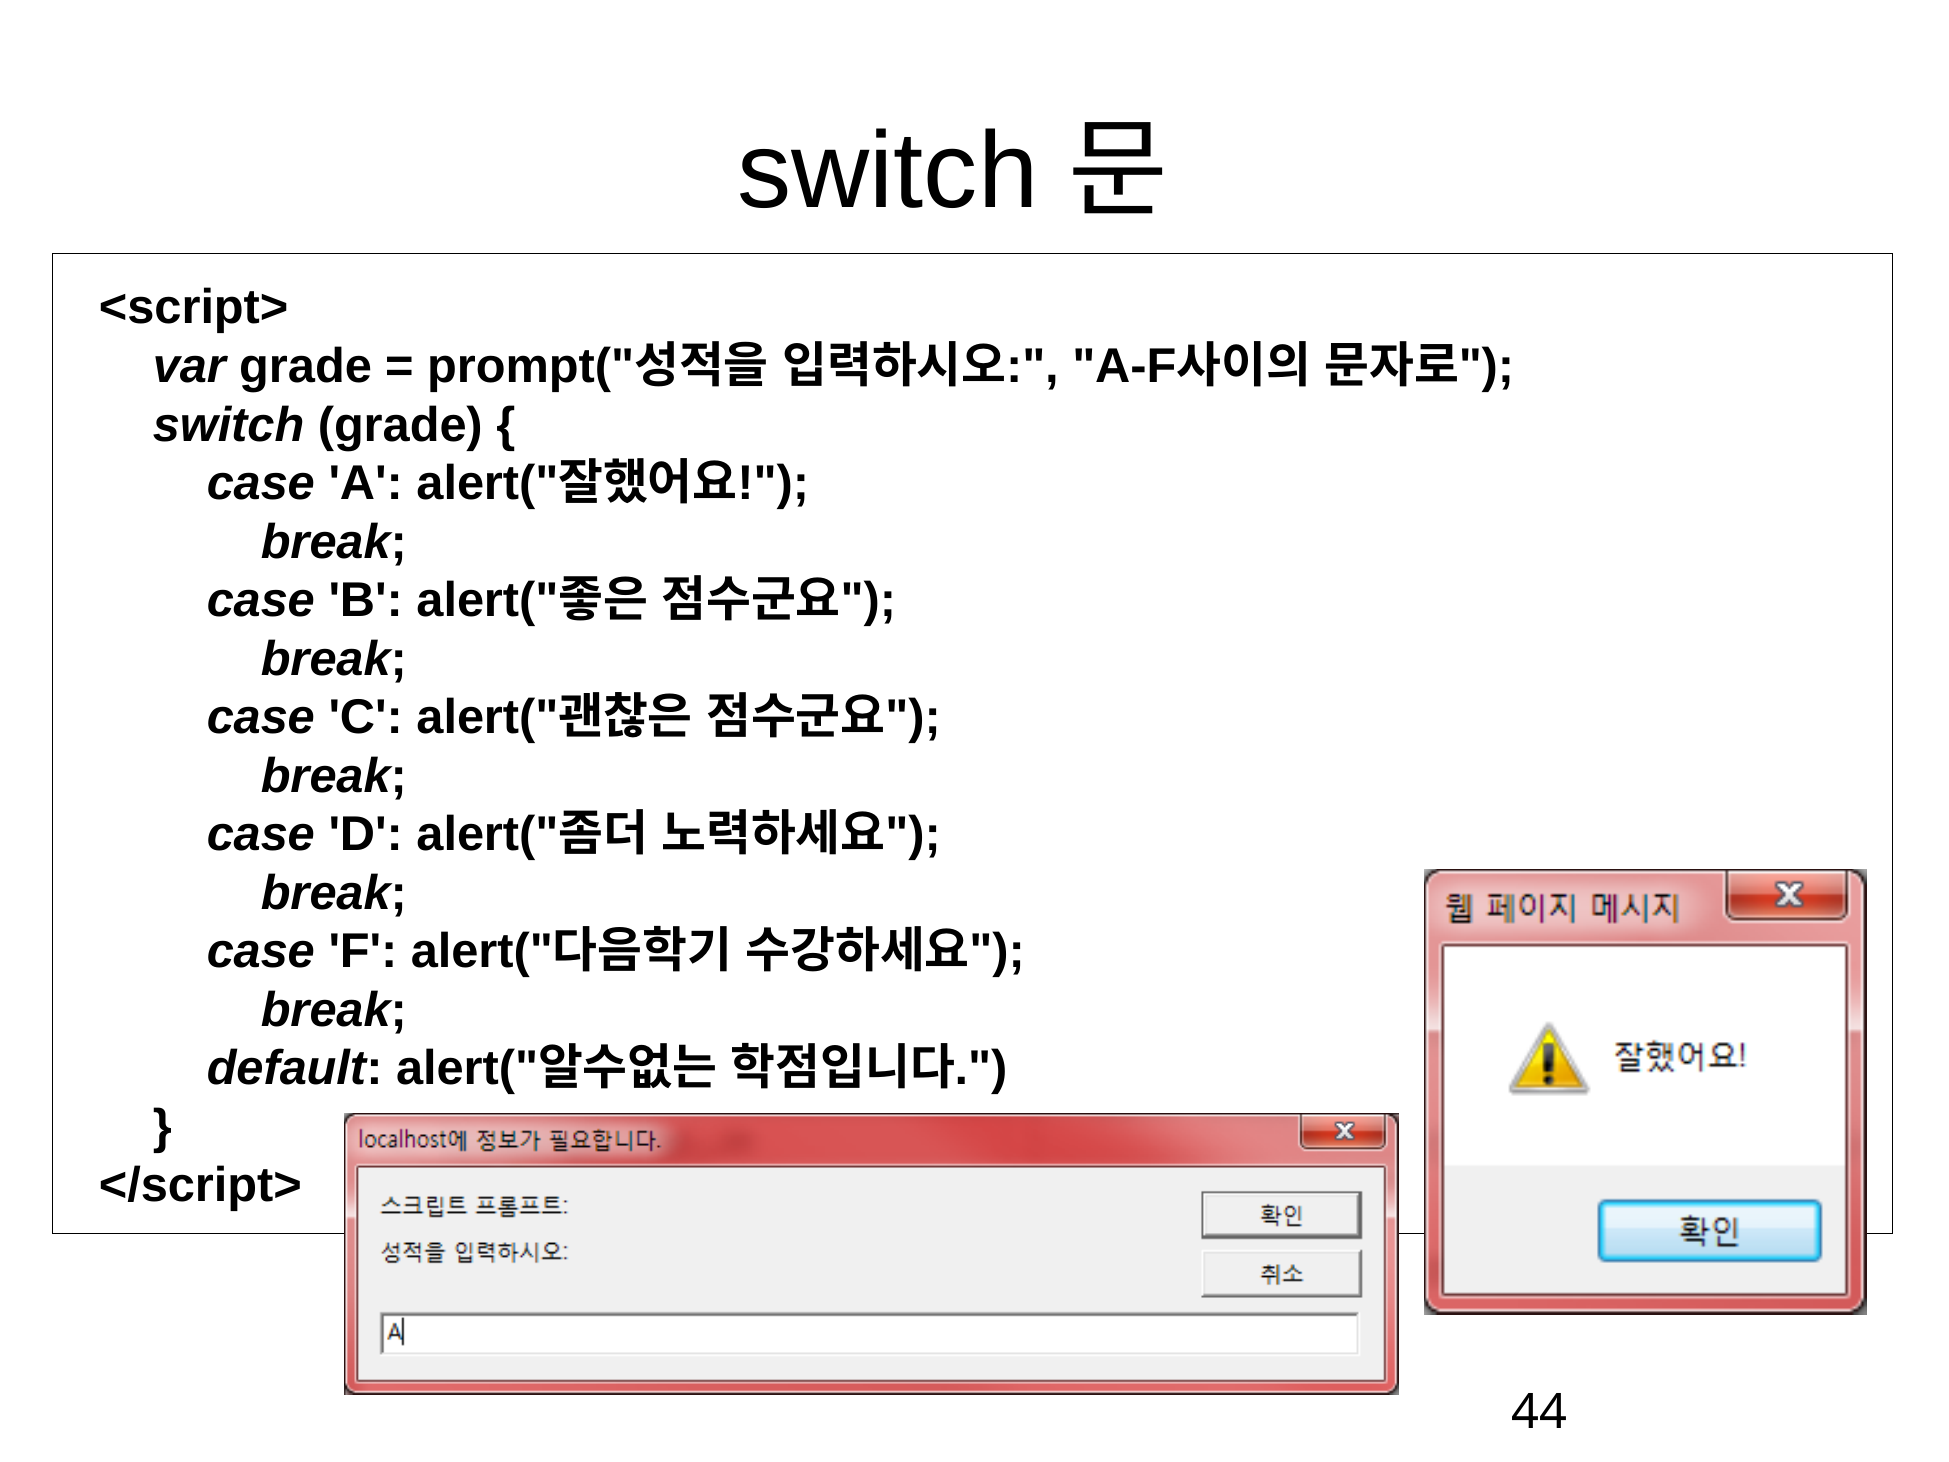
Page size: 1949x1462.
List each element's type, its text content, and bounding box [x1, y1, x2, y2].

picture [344, 1113, 1399, 1395]
text_box <script> var grade = prompt("성적을 입력하시오:", "A-F사이의 문자로"); switch (grade) { case 'A': alert("잘했어요!"); break; case 'B': alert("좋은 점수군요"); break; case 'C': alert("괜찮은 점수군요"); break; case 'D': alert("좀더 노력하세요"); break; case 'F': alert("다음학기 수강하세요"); break; default: alert("알수없는 학점입니다.") } </script> [52, 253, 1893, 1234]
picture [1424, 869, 1867, 1315]
slide_number <숫자> [1496, 1372, 1899, 1462]
title switch 문 [156, 92, 1749, 253]
